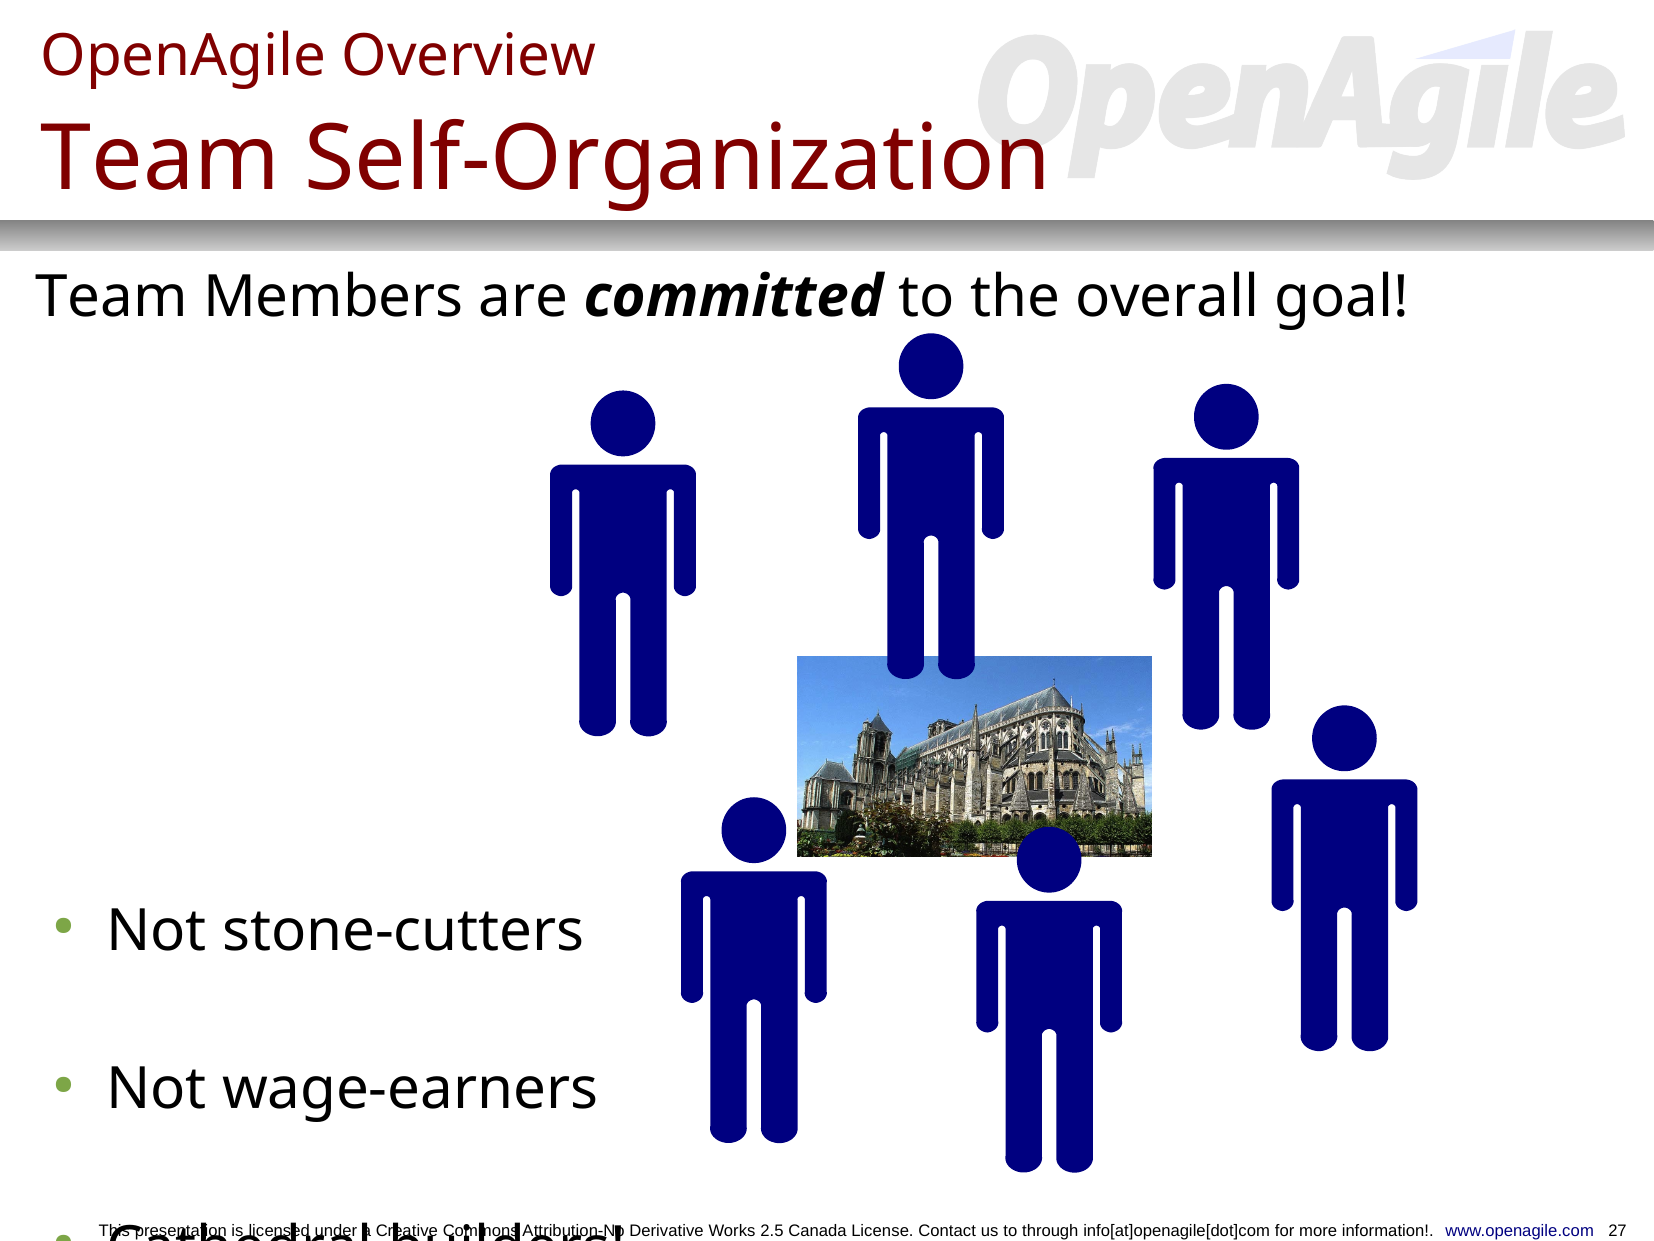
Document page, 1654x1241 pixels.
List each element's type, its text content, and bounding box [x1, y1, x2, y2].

text_box [590, 390, 656, 457]
text_box [550, 464, 696, 737]
text_box [1153, 457, 1300, 730]
title OpenAgile Overview Team Self-Organization [40, 8, 1654, 222]
text_box [976, 900, 1123, 1173]
text_box [1312, 705, 1377, 772]
text_box [721, 797, 787, 864]
text_box [858, 407, 1004, 680]
text_box [680, 871, 827, 1144]
text_box [1271, 779, 1418, 1052]
text_box [1016, 826, 1082, 893]
text_box [898, 333, 964, 400]
text_box [1194, 383, 1259, 450]
list Team Members are committed to the overall goal! Not stone-cutters Not wage-earners Cathedral builders! [35, 253, 1651, 1195]
